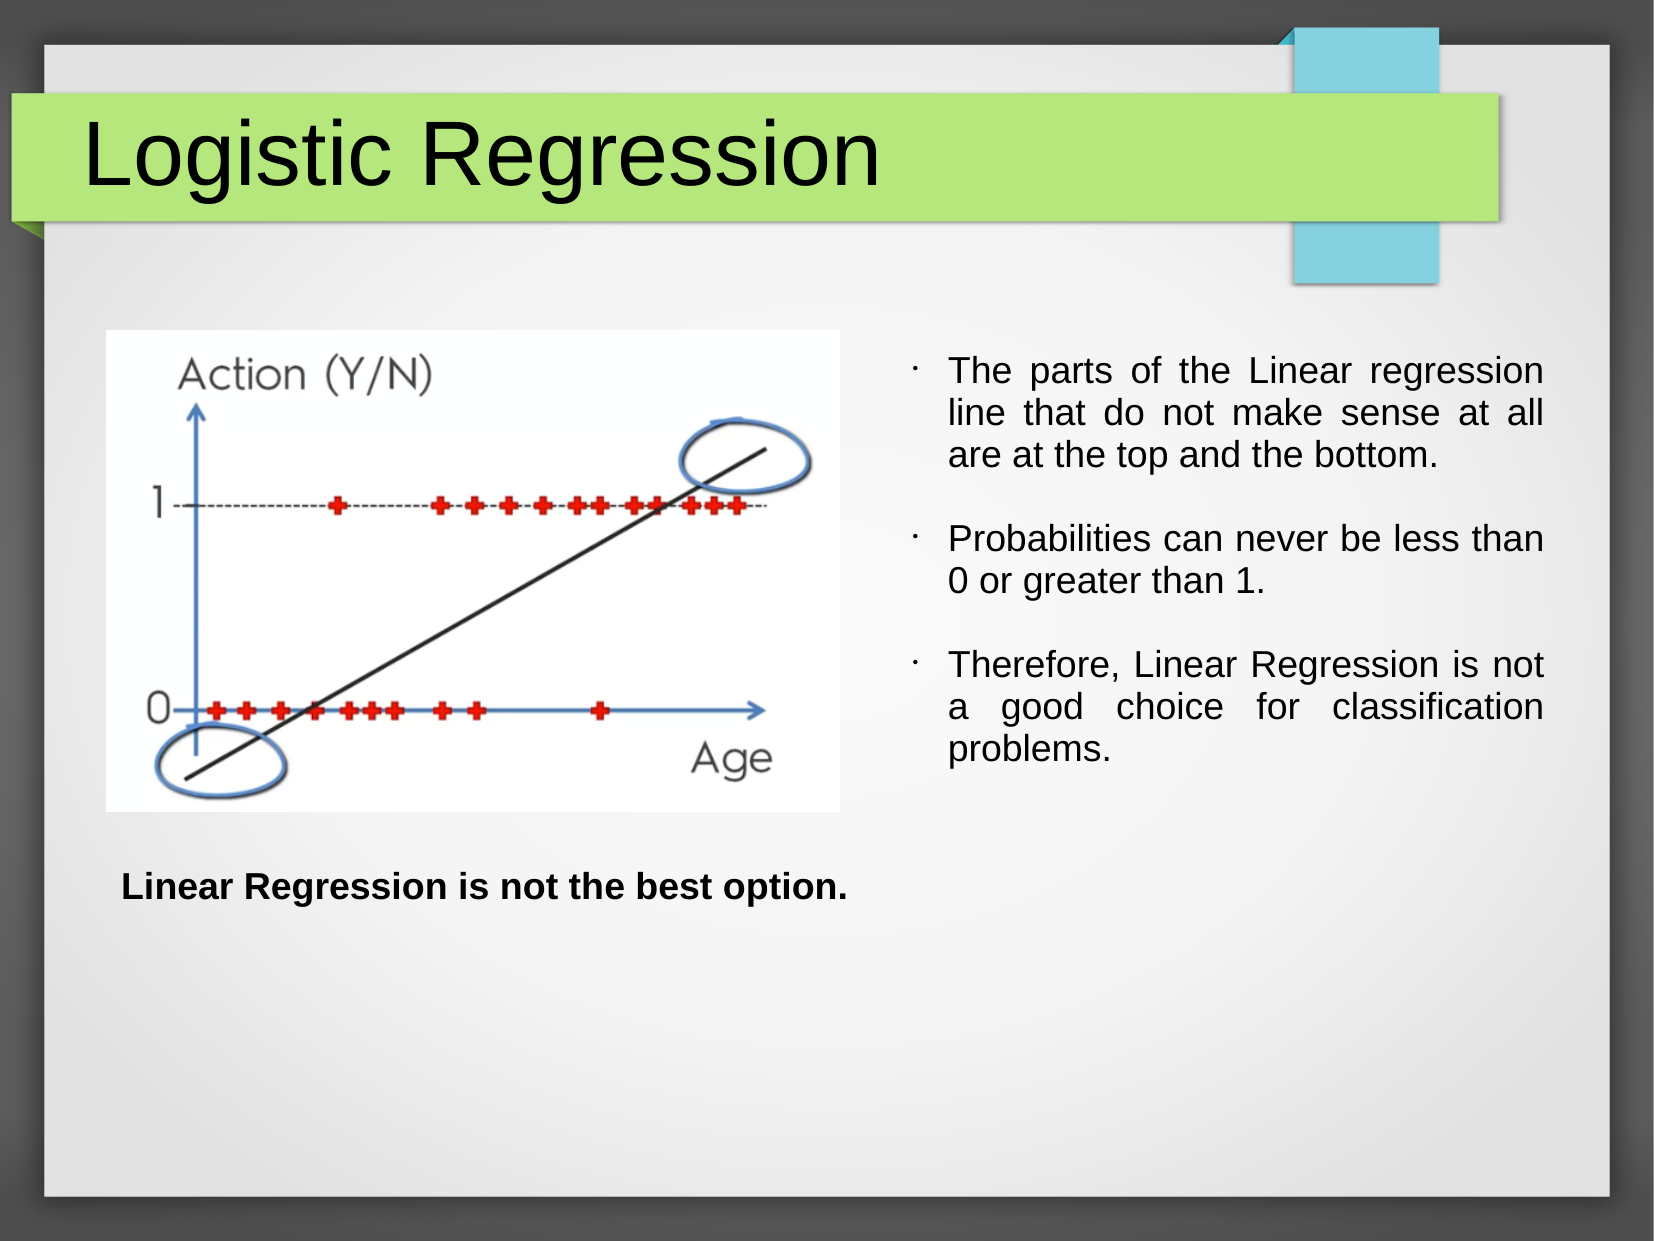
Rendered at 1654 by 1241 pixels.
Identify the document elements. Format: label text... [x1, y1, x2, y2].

text_box The parts of the Linear regression line that do not make sense at all are at the top and the bottom. Probabilities can never be less than 0 or greater than 1. Therefore, Linear Regression is not a good choice for classification problems. [897, 342, 1560, 862]
text_box Linear Regression is not the best option. [106, 857, 957, 957]
picture [0, 0, 1654, 1241]
title Logistic Regression [82, 94, 1264, 213]
